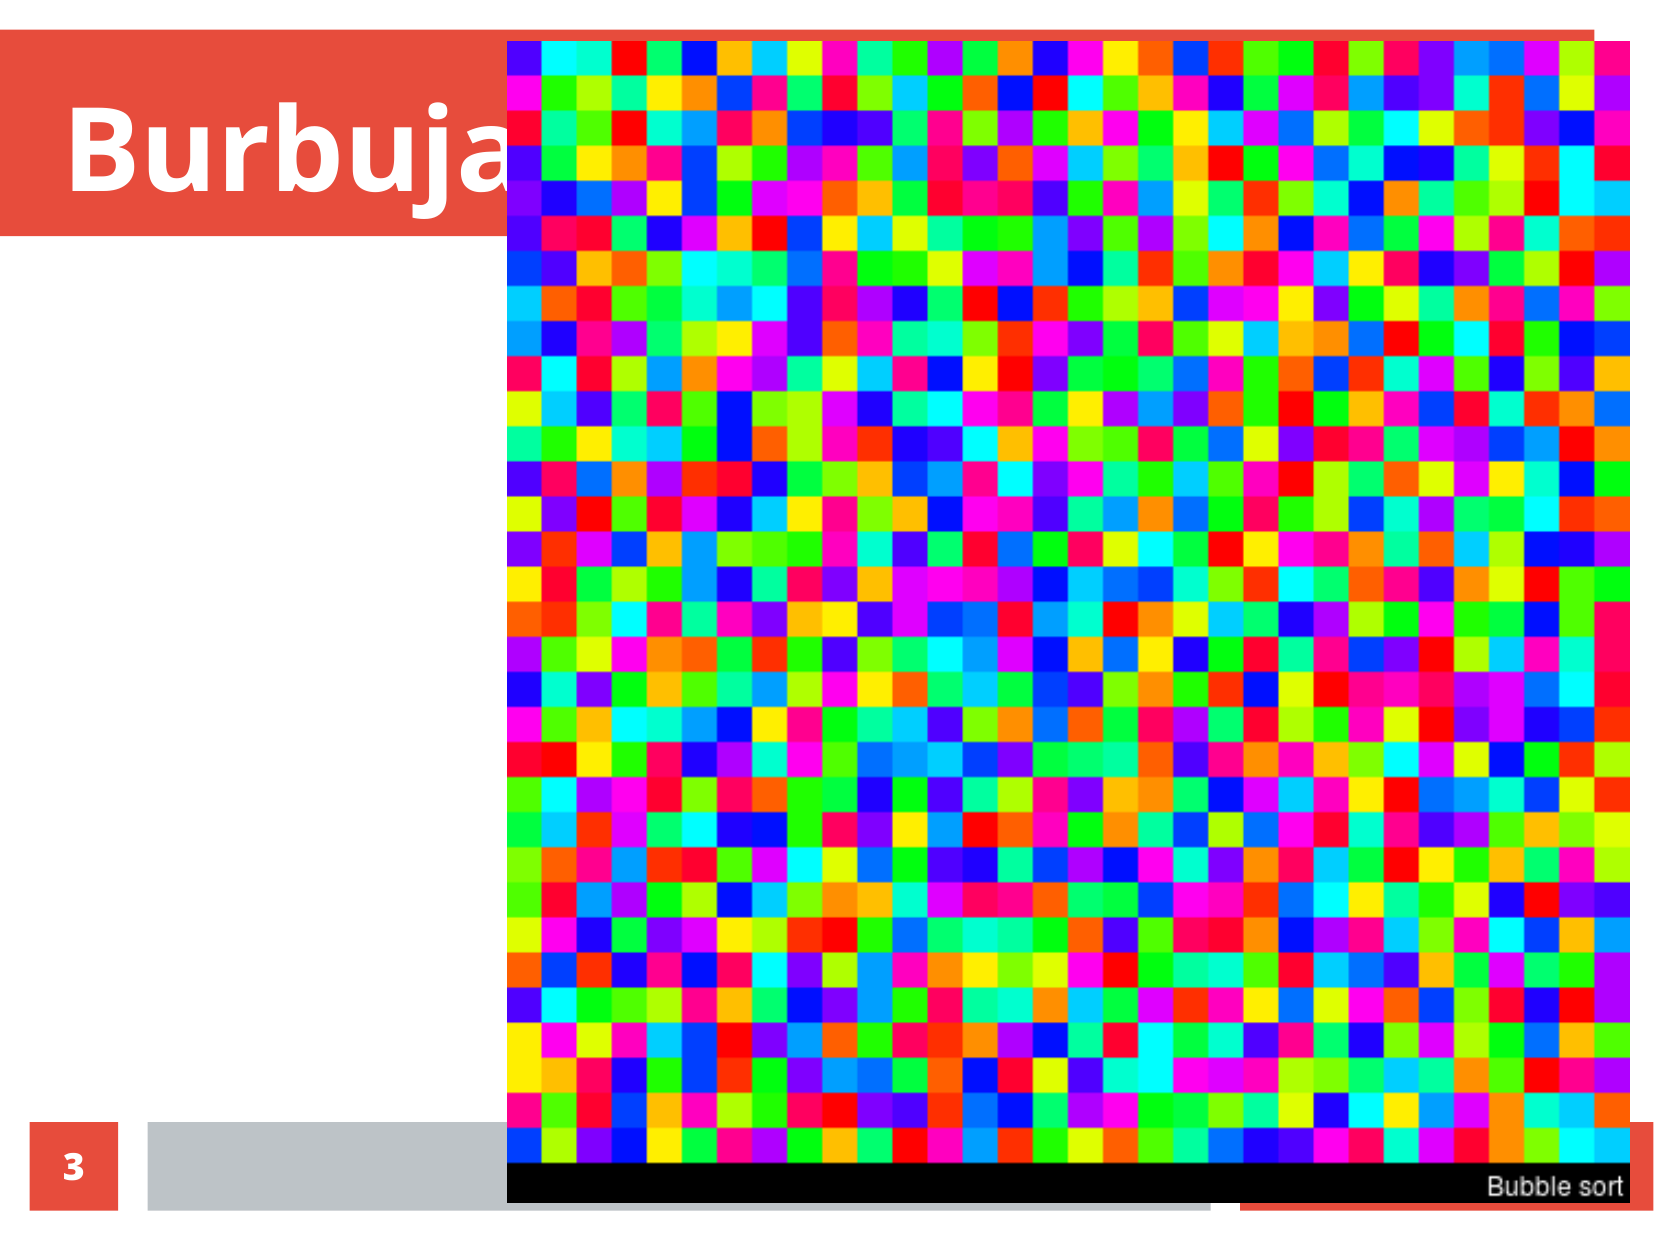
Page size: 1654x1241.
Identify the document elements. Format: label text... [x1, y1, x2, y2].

text_box Burbuja [47, 59, 507, 213]
picture [507, 41, 1630, 1203]
